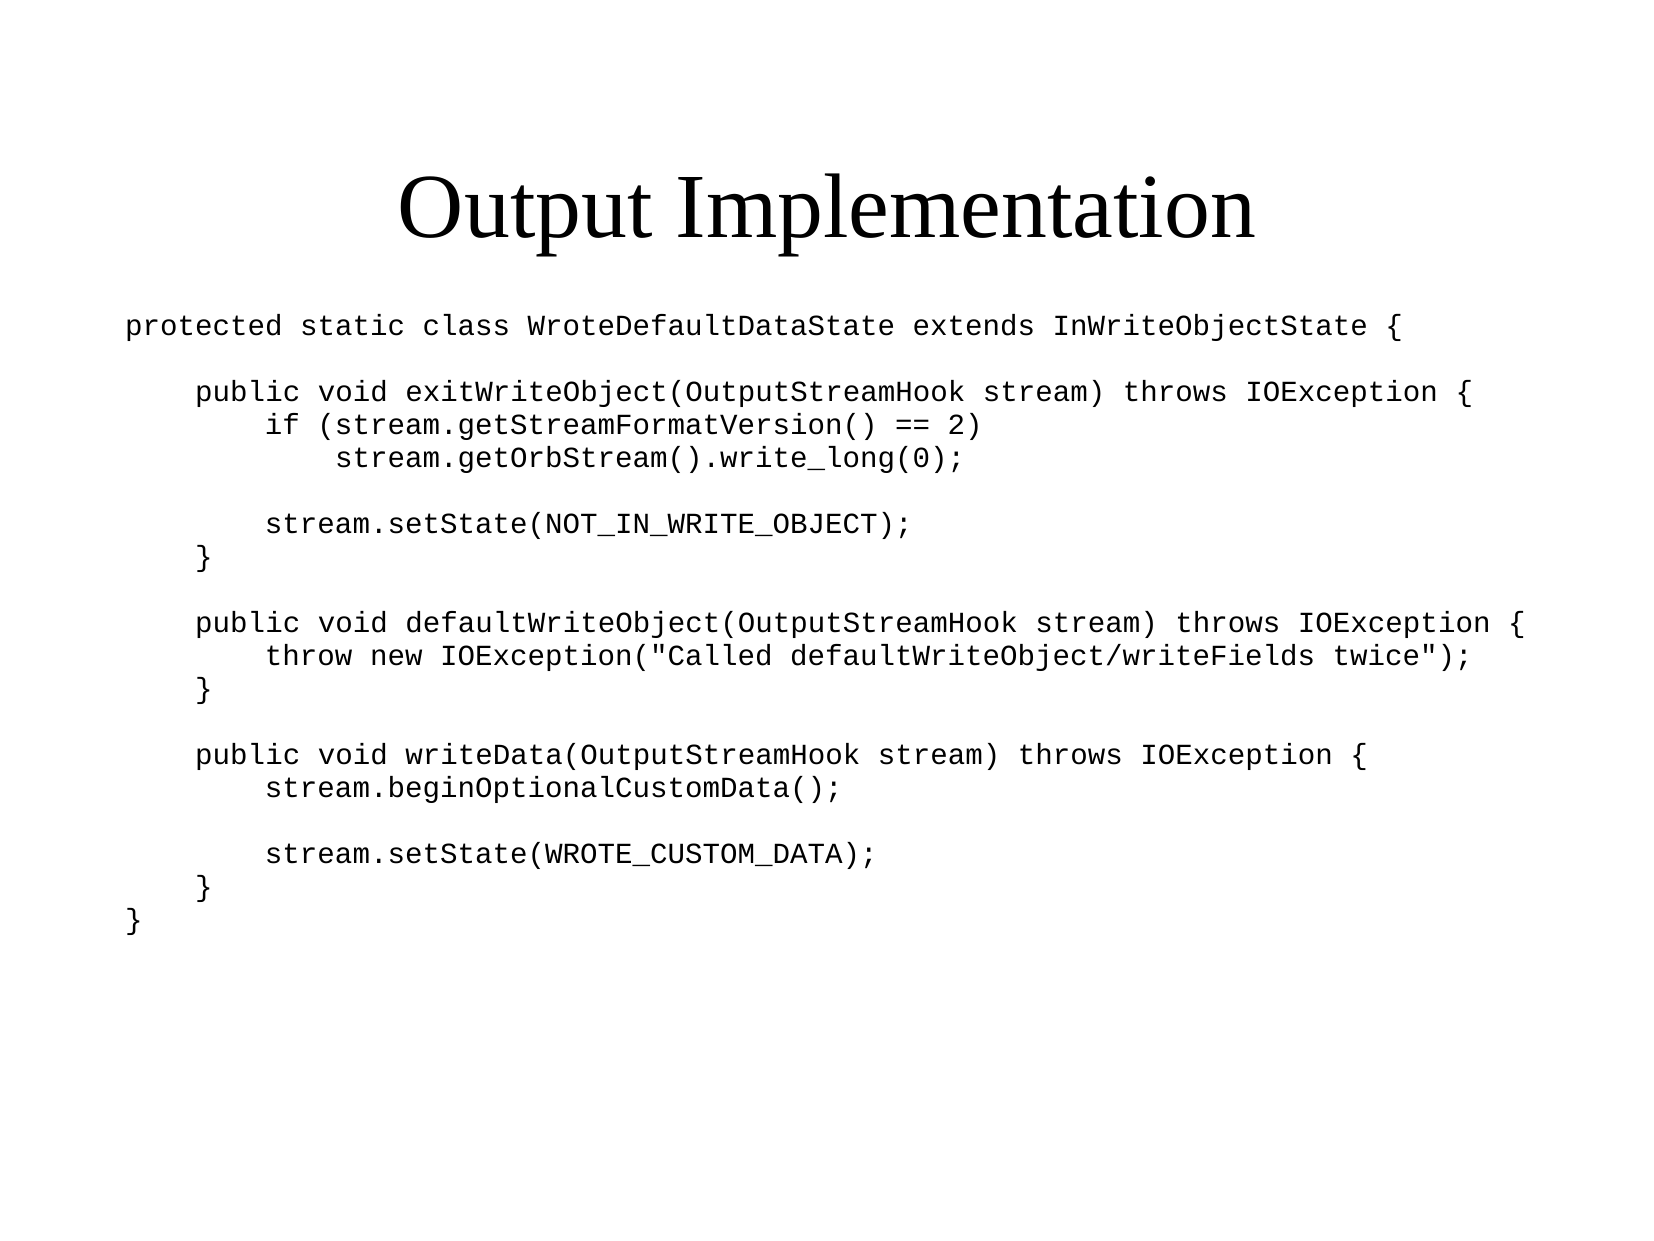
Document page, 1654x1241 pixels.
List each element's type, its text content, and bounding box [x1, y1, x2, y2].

title Output Implementation [121, 102, 1534, 245]
text_box protected static class WroteDefaultDataState extends InWriteObjectState { public void exitWriteObject(OutputStreamHook stream) throws IOException { if (stream.getStreamFormatVersion() == 2) stream.getOrbStream().write_long(0); stream.setState(NOT_IN_WRITE_OBJECT); } public void defaultWriteObject(OutputStreamHook stream) throws IOException { throw new IOException("Called defaultWriteObject/writeFields twice"); } public void writeData(OutputStreamHook stream) throws IOException { stream.beginOptionalCustomData(); stream.setState(WROTE_CUSTOM_DATA); } } [55, 245, 1583, 918]
